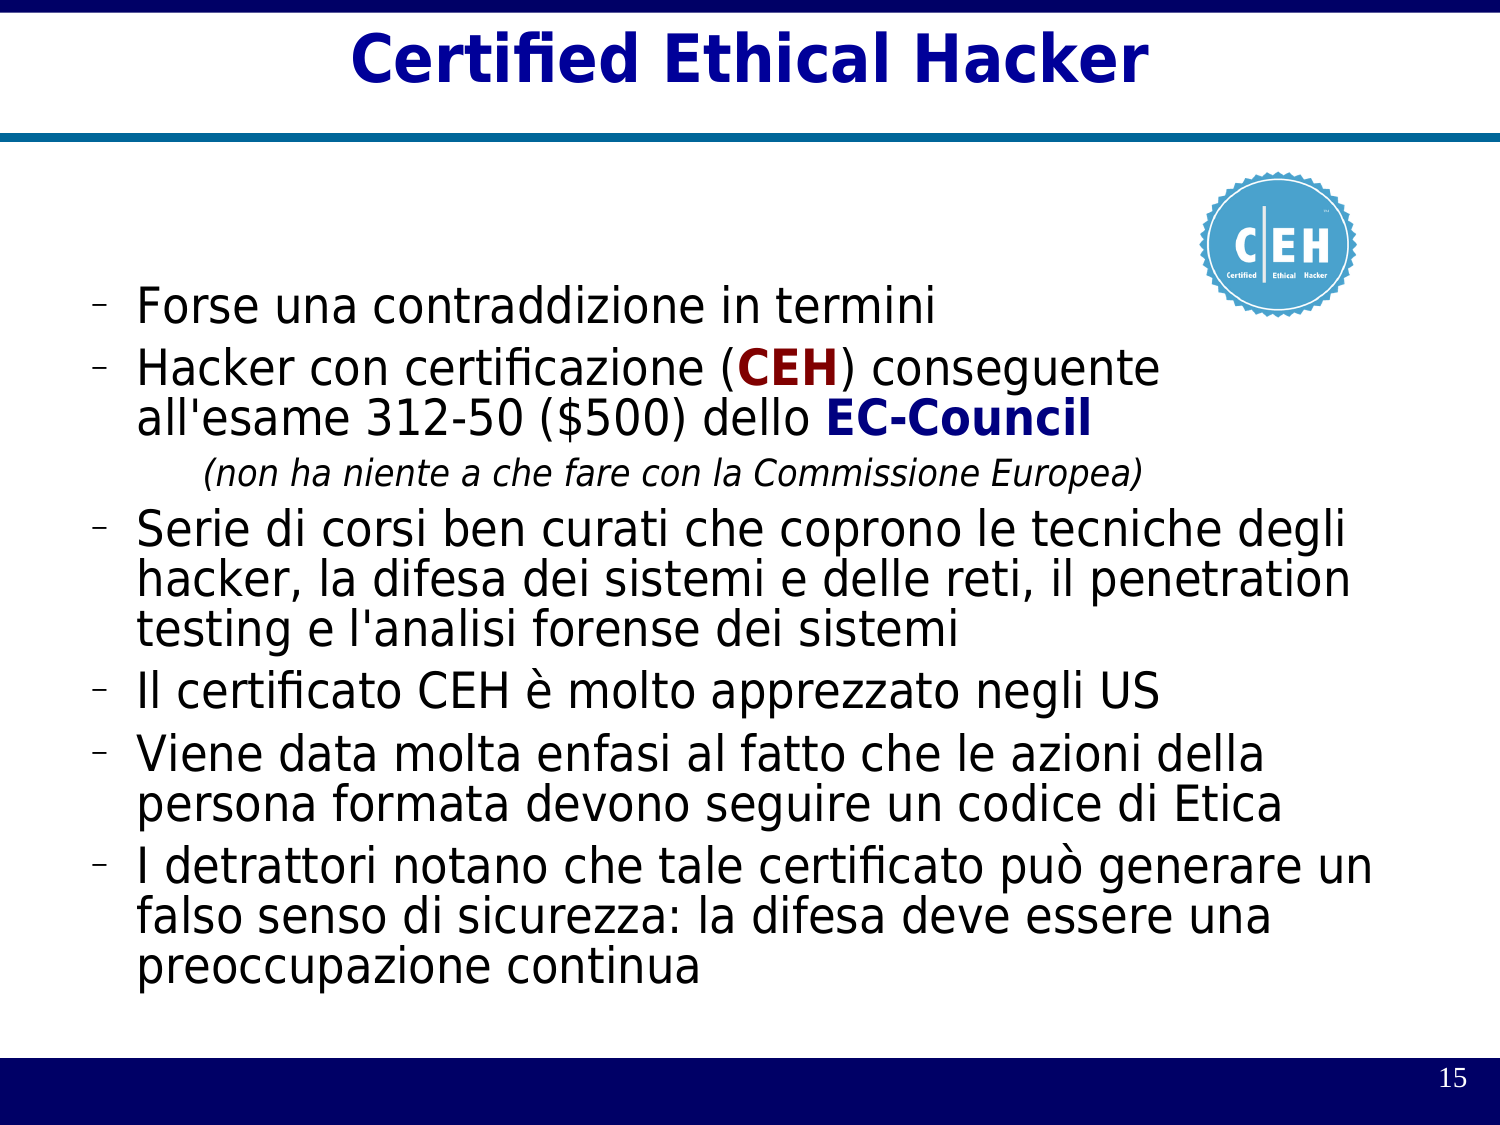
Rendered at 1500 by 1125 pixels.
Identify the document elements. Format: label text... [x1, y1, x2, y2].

title Certified Ethical Hacker [62, 0, 1438, 126]
picture [1186, 164, 1366, 325]
list Forse una contraddizione in termini Hacker con certificazione (CEH) conseguente all'esame 312-50 ($500) dello EC-Council (non ha niente a che fare con la Commissione Europea) Serie di corsi ben curati che coprono le tecniche degli hacker, la difesa dei sistemi e delle reti, il penetration testing e l'analisi forense dei sistemi Il certificato CEH è molto apprezzato negli US Viene data molta enfasi al fatto che le azioni della persona formata devono seguire un codice di Etica I detrattori notano che tale certificato può generare un falso senso di sicurezza: la difesa deve essere una preoccupazione continua [15, 150, 1391, 994]
